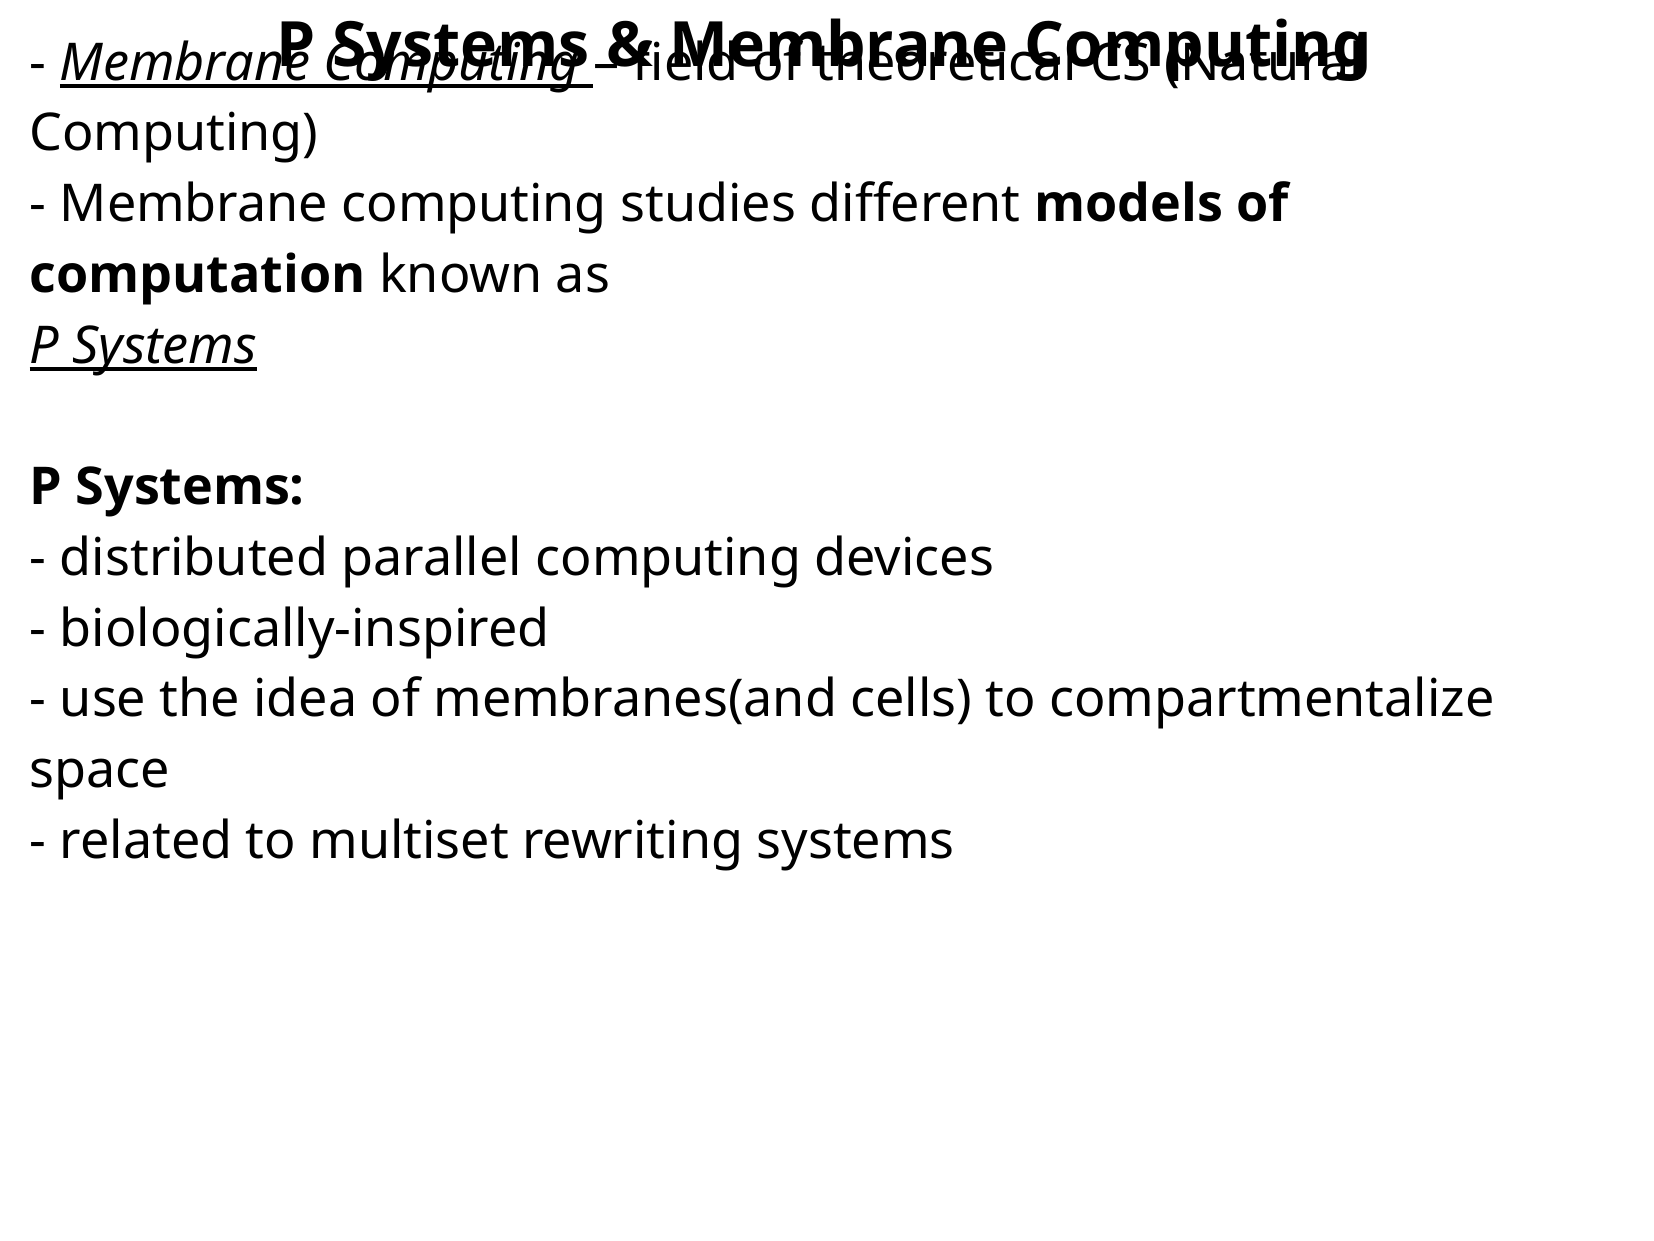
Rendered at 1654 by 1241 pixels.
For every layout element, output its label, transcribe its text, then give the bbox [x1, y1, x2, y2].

title P Systems & Membrane Computing [0, 1, 1651, 84]
title - Membrane Computing – field of theoretical CS (Natural Computing) - Membrane computing studies different models of computation known as P Systems P Systems: - distributed parallel computing devices - biologically-inspired - use the idea of membranes(and cells) to compartmentalize space - related to multiset rewriting systems [29, 140, 1632, 758]
